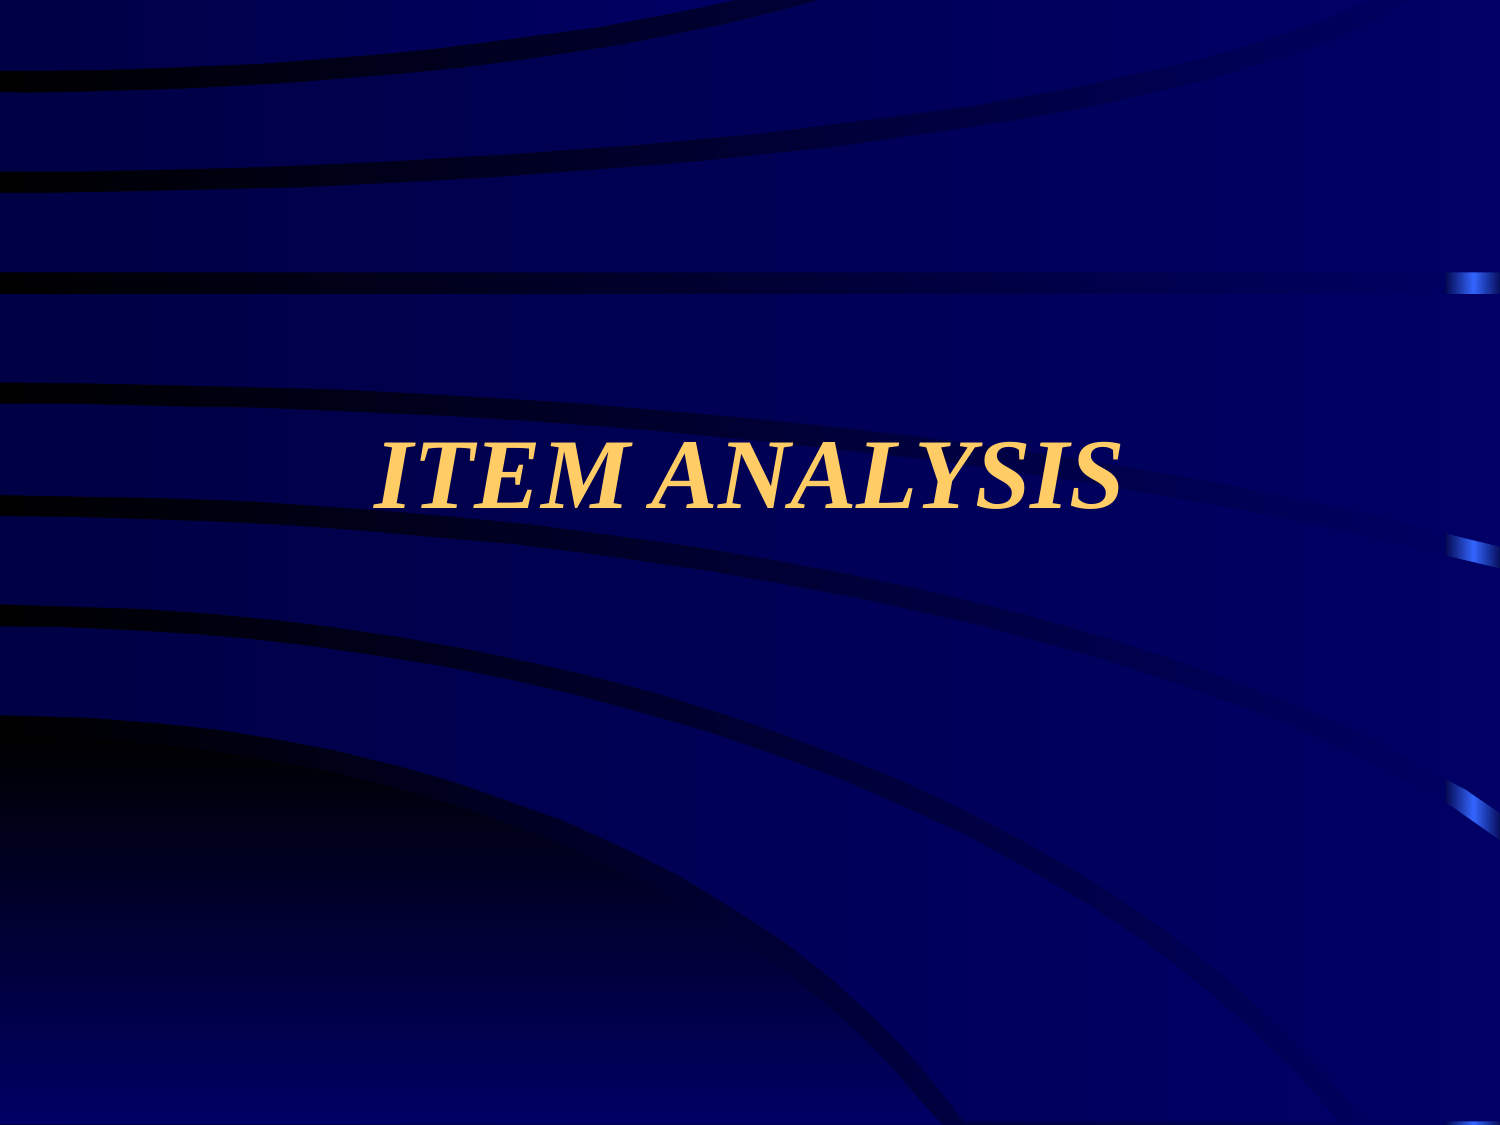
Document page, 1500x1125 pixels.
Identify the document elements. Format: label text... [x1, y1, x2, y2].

title ITEM ANALYSIS [112, 374, 1388, 563]
